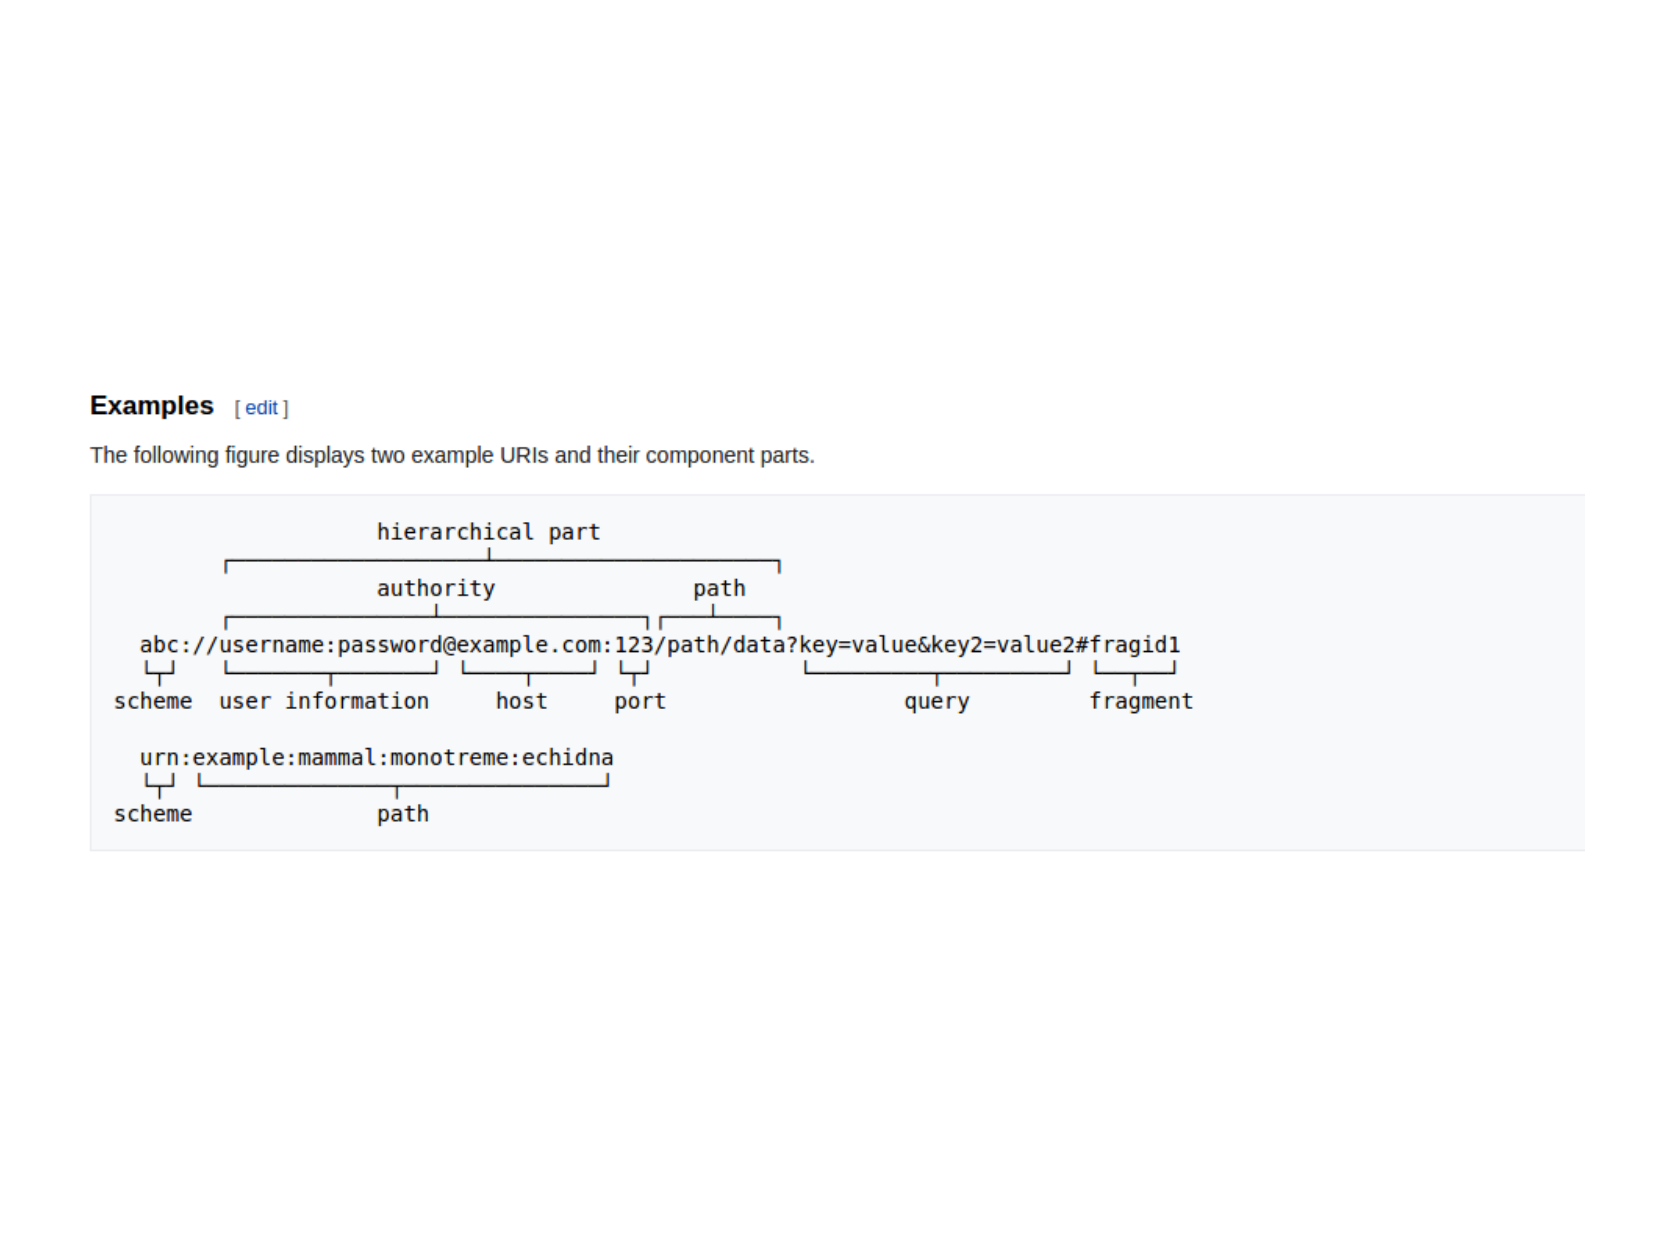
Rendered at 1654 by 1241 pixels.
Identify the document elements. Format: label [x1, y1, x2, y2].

picture [73, 377, 1585, 864]
